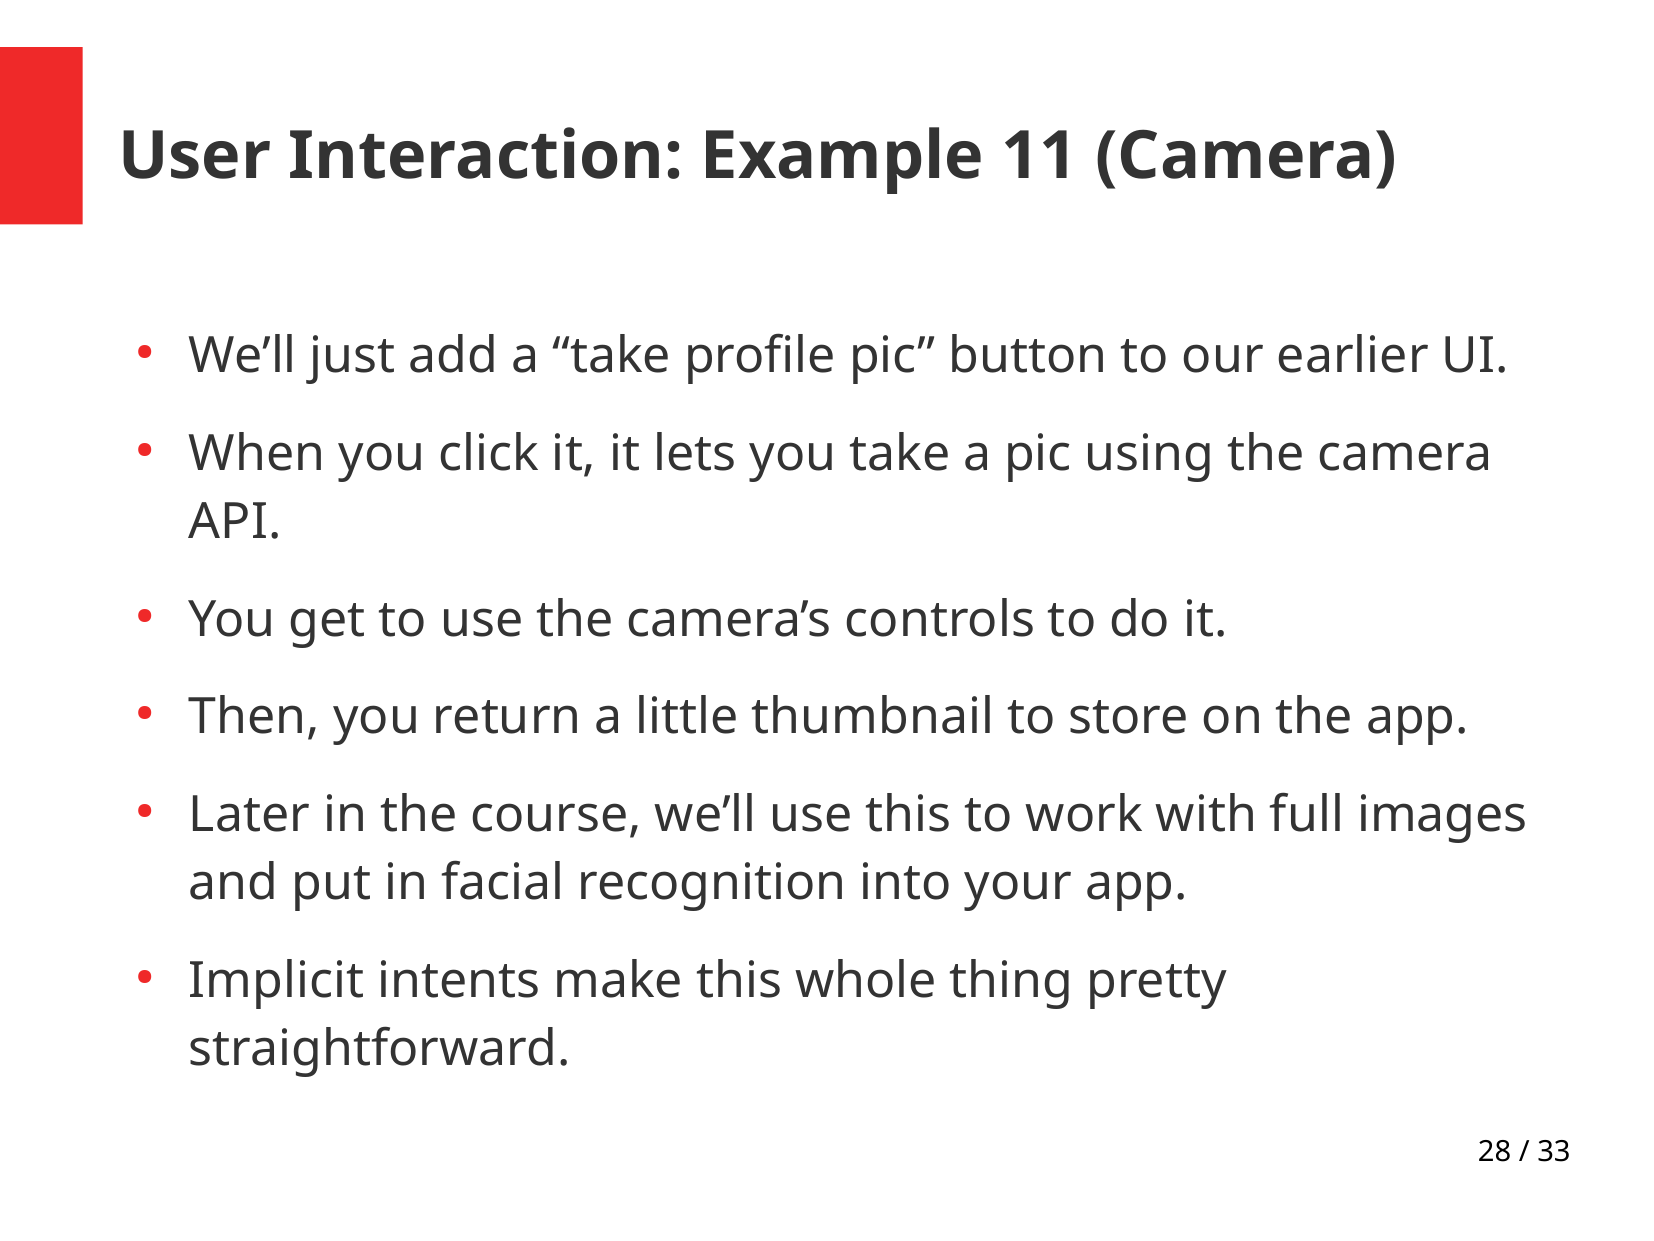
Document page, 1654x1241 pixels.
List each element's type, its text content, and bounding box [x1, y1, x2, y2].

title User Interaction: Example 11 (Camera) [118, 49, 1571, 257]
list We’ll just add a “take profile pic” button to our earlier UI. When you click it, it lets you take a pic using the camera API. You get to use the camera’s controls to do it. Then, you return a little thumbnail to store on the app. Later in the course, we’ll use this to work with full images and put in facial recognition into your app. Implicit intents make this whole thing pretty straightforward. [118, 318, 1536, 1039]
